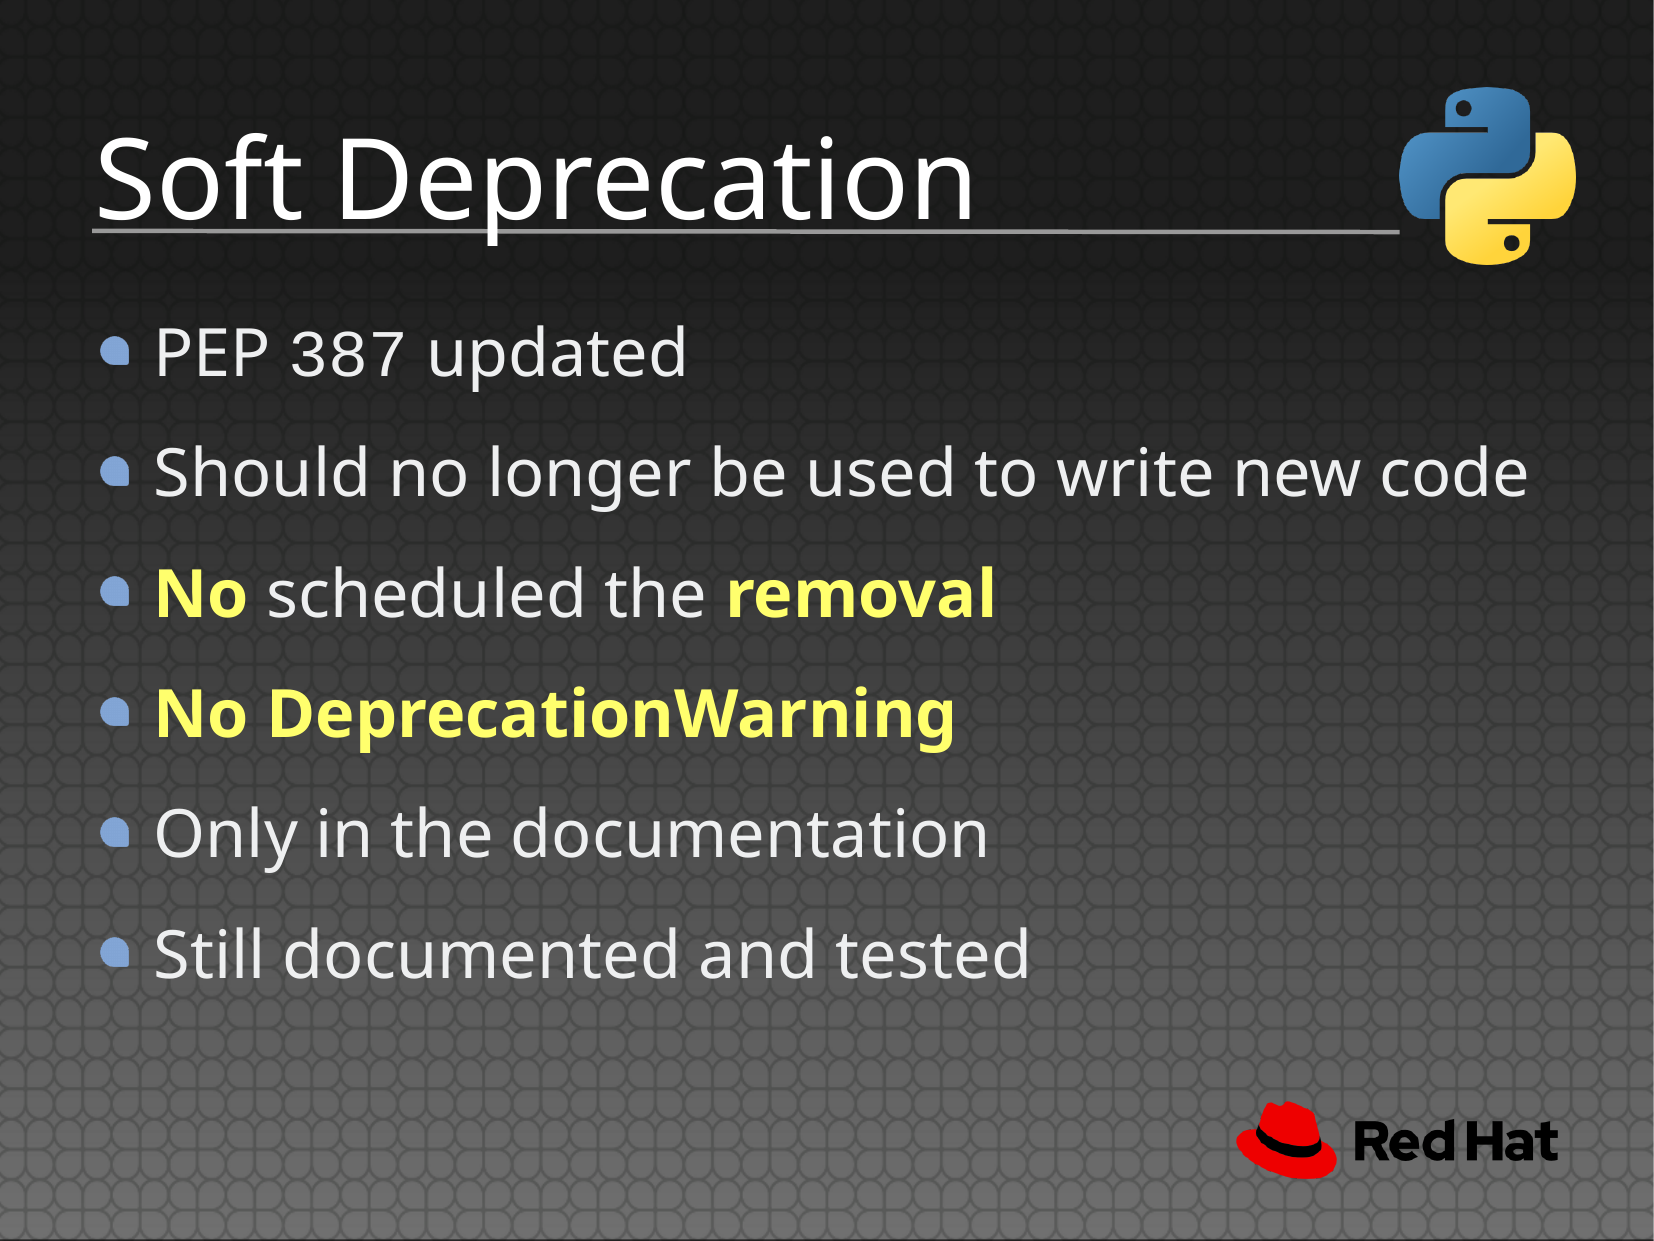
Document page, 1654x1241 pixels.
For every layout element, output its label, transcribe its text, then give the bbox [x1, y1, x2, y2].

picture [0, 0, 1654, 1241]
list PEP 387 updated Should no longer be used to write new code No scheduled the removal No DeprecationWarning Only in the documentation Still documented and tested [82, 304, 1571, 1045]
title Soft Deprecation [94, 100, 1426, 251]
